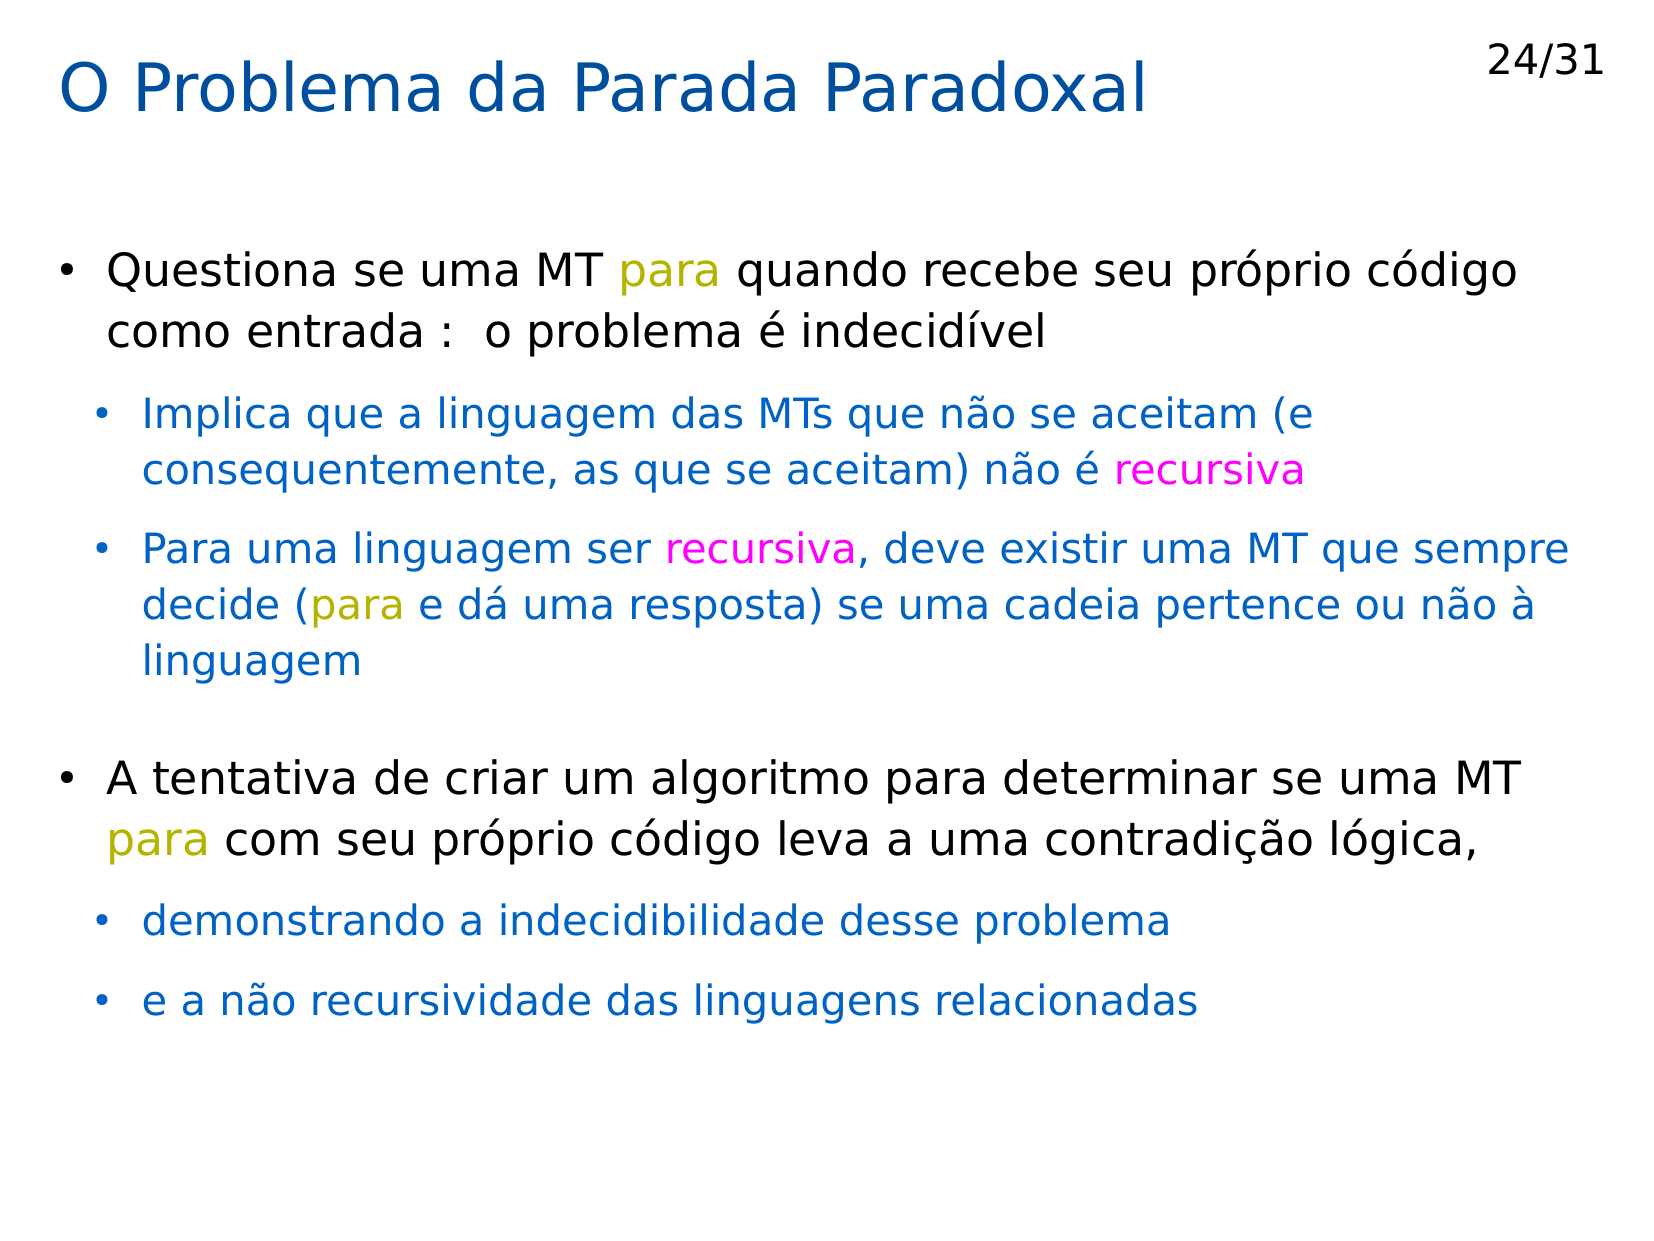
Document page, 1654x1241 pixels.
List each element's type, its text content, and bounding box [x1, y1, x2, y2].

title O Problema da Parada Paradoxal [59, 29, 1506, 148]
list Questiona se uma MT para quando recebe seu próprio código como entrada : o problema é indecidível Implica que a linguagem das MTs que não se aceitam (e consequentemente, as que se aceitam) não é recursiva Para uma linguagem ser recursiva, deve existir uma MT que sempre decide (para e dá uma resposta) se uma cadeia pertence ou não à linguagem A tentativa de criar um algoritmo para determinar se uma MT para com seu próprio código leva a uma contradição lógica, demonstrando a indecidibilidade desse problema e a não recursividade das linguagens relacionadas [59, 236, 1595, 1211]
